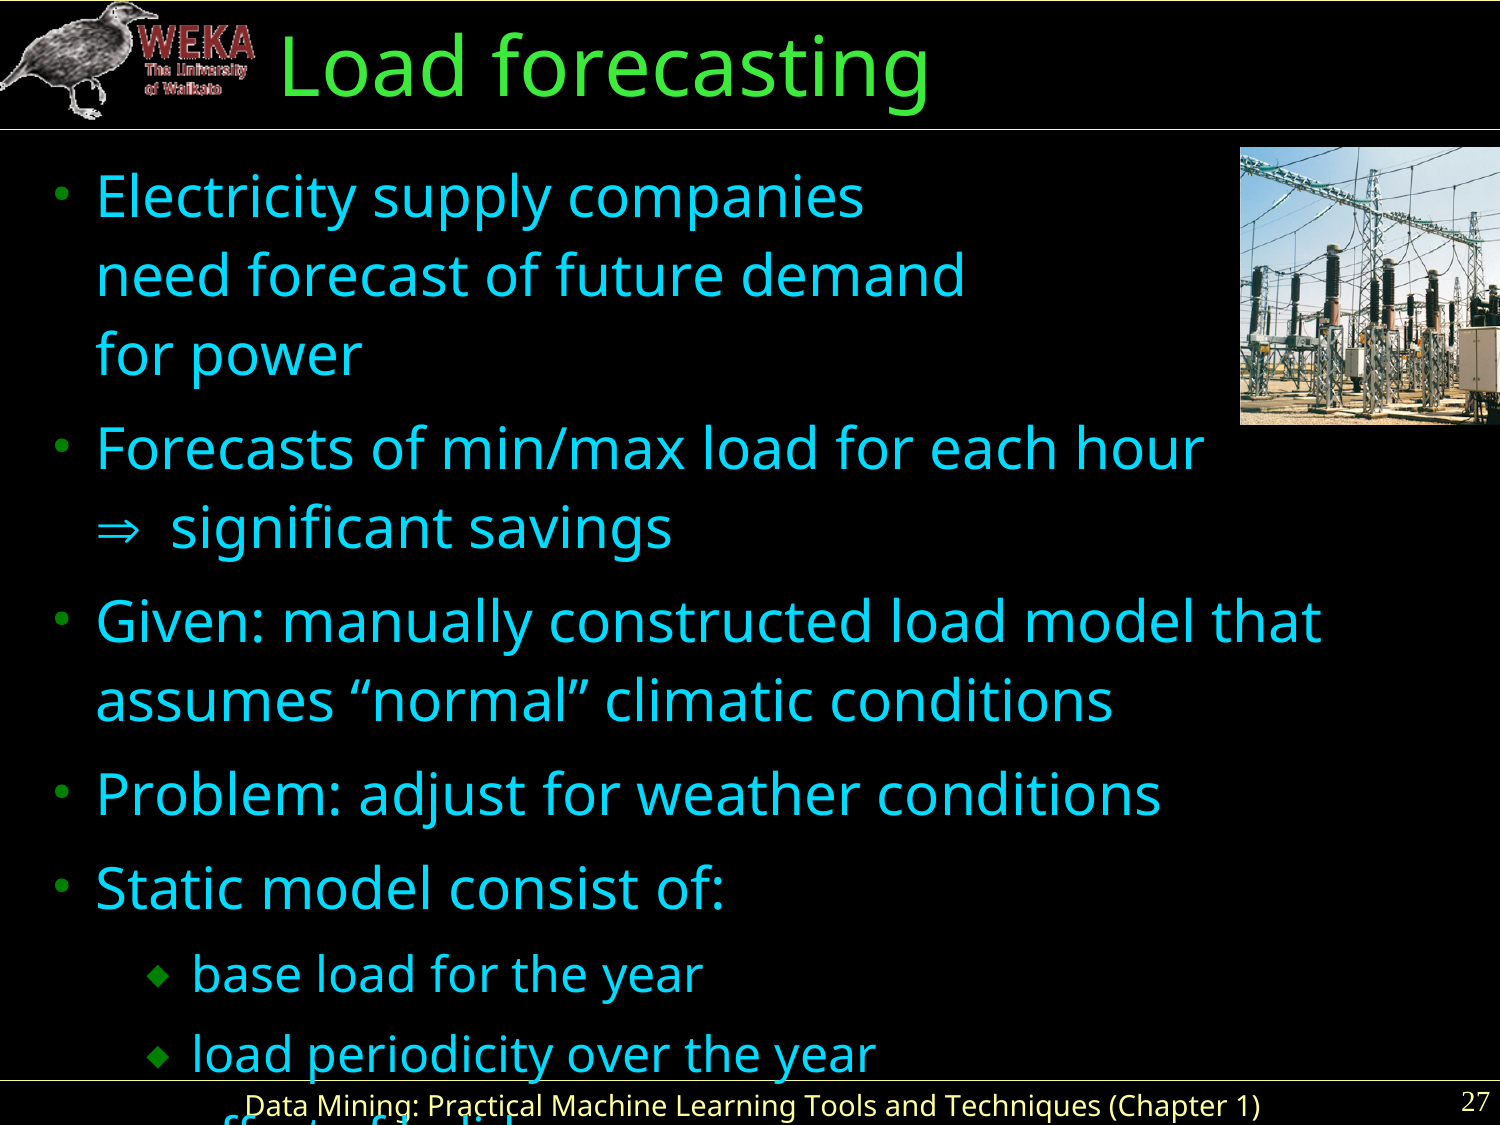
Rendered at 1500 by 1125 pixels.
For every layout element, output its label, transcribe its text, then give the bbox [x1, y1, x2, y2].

list Electricity supply companies need forecast of future demand for power Forecasts of min/max load for each hour ⇒ significant savings Given: manually constructed load model that assumes “normal” climatic conditions Problem: adjust for weather conditions Static model consist of: base load for the year load periodicity over the year effect of holidays [37, 147, 1388, 1078]
picture [1240, 147, 1500, 426]
title Load forecasting [263, 0, 1500, 147]
picture [0, 1, 263, 129]
